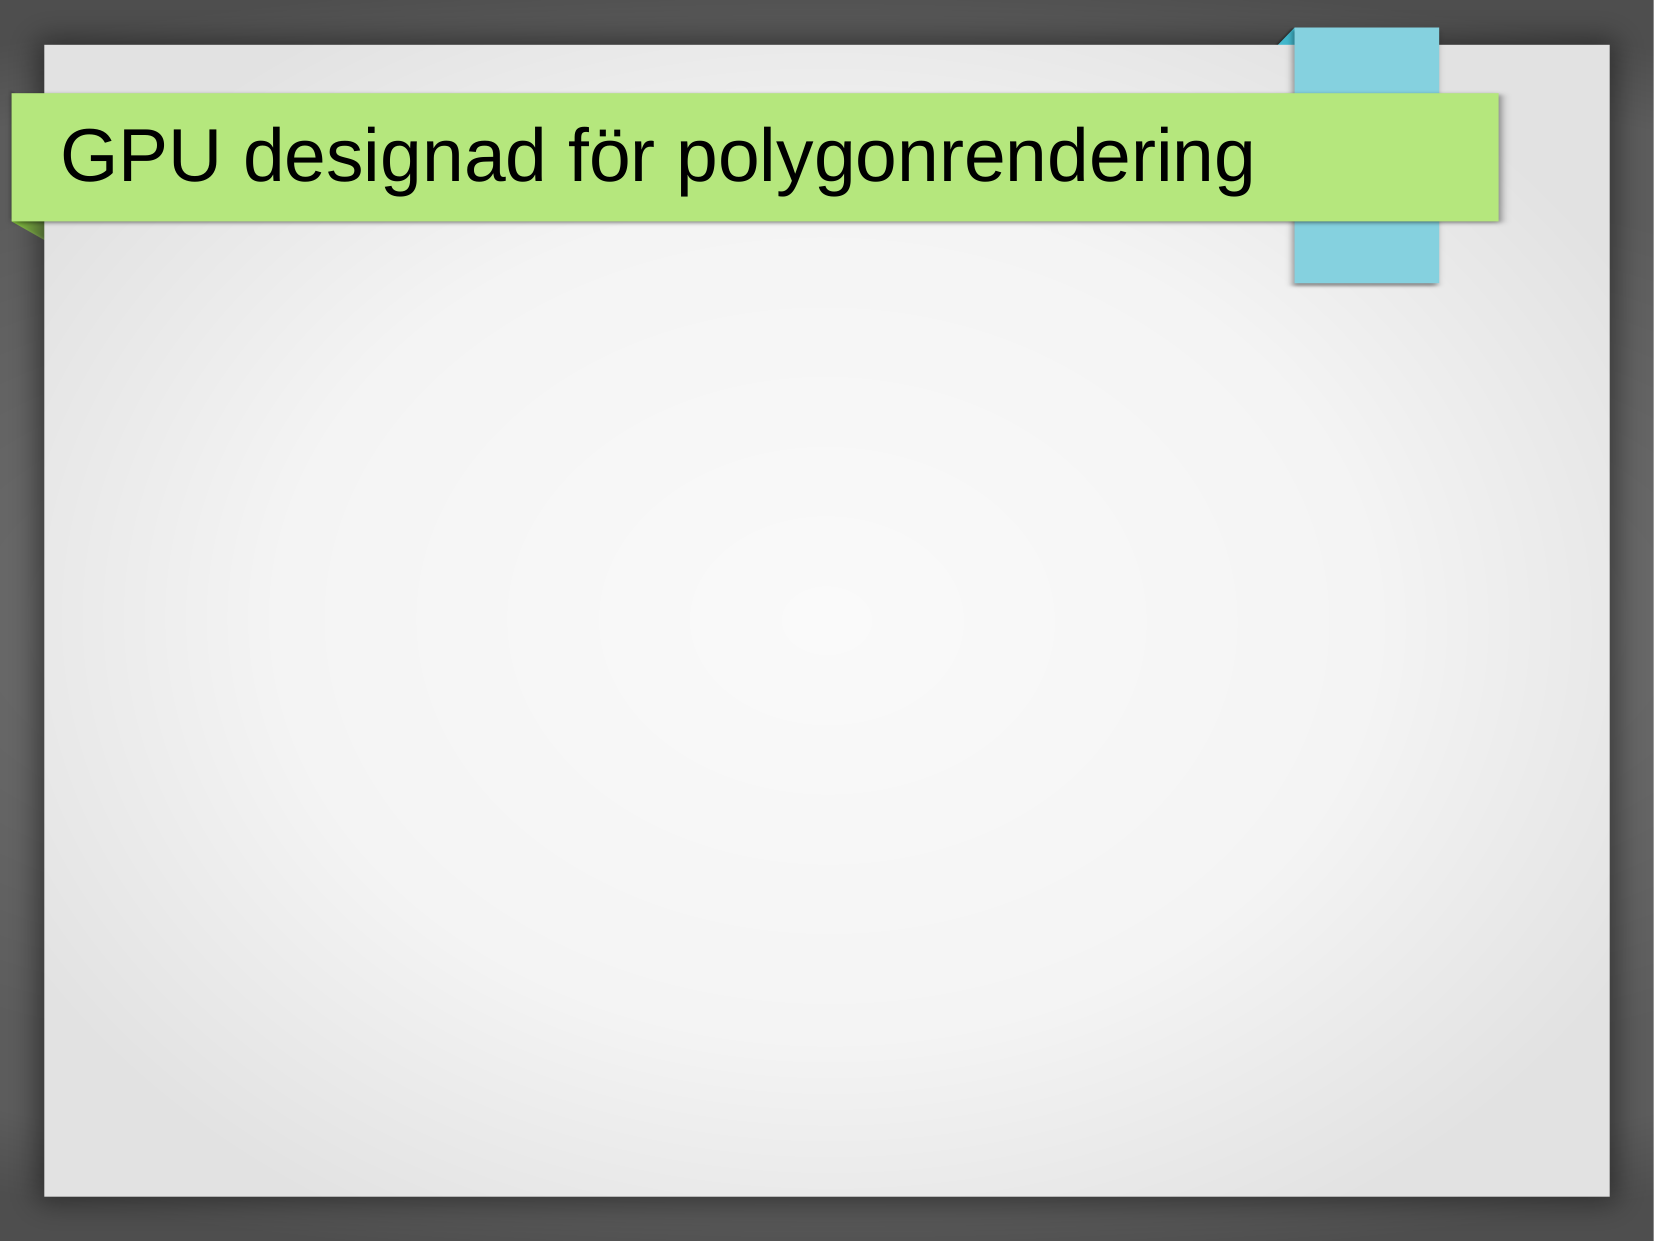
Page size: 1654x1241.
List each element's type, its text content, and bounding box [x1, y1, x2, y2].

picture [0, 0, 1654, 1241]
title GPU designad för polygonrendering [60, 105, 1471, 206]
